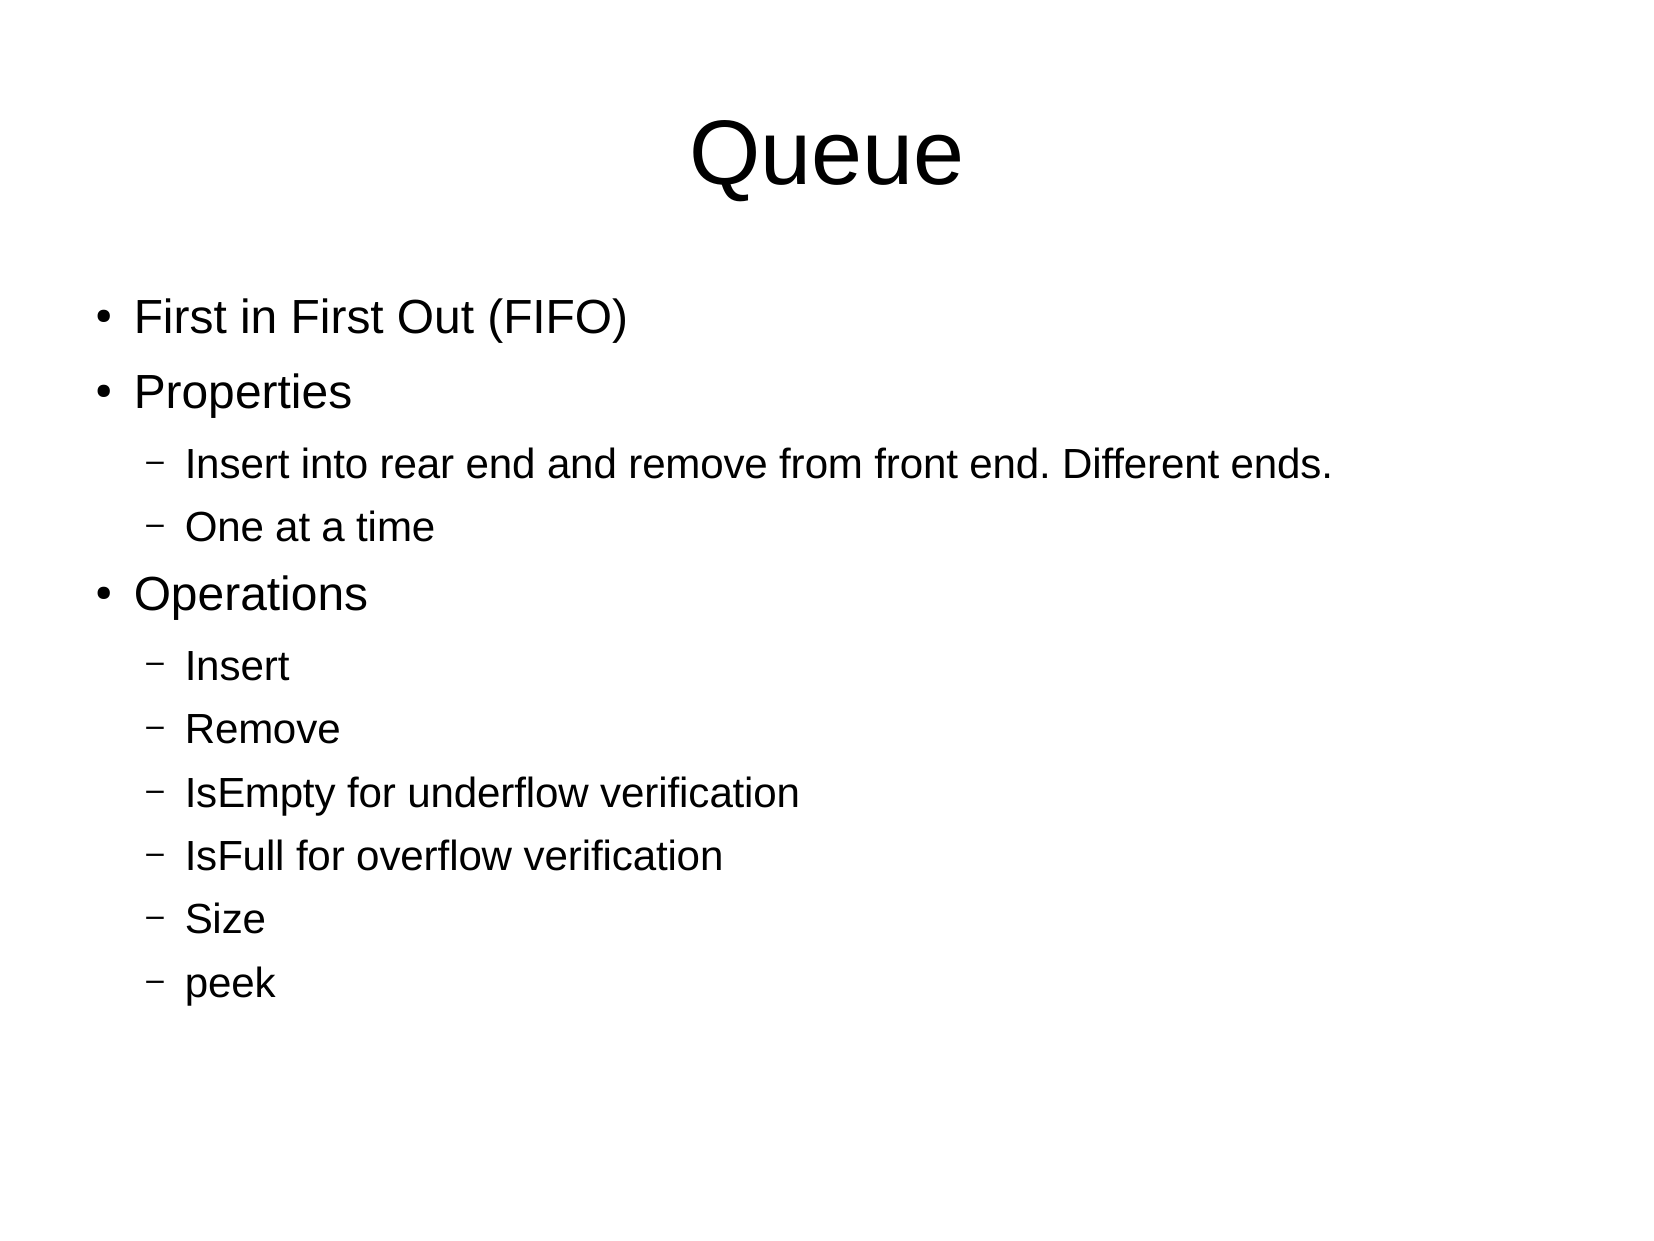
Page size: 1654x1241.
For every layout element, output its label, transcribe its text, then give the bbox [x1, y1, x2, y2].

list First in First Out (FIFO) Properties Insert into rear end and remove from front end. Different ends. One at a time Operations Insert Remove IsEmpty for underflow verification IsFull for overflow verification Size peek [82, 290, 1571, 1010]
title Queue [82, 49, 1571, 257]
